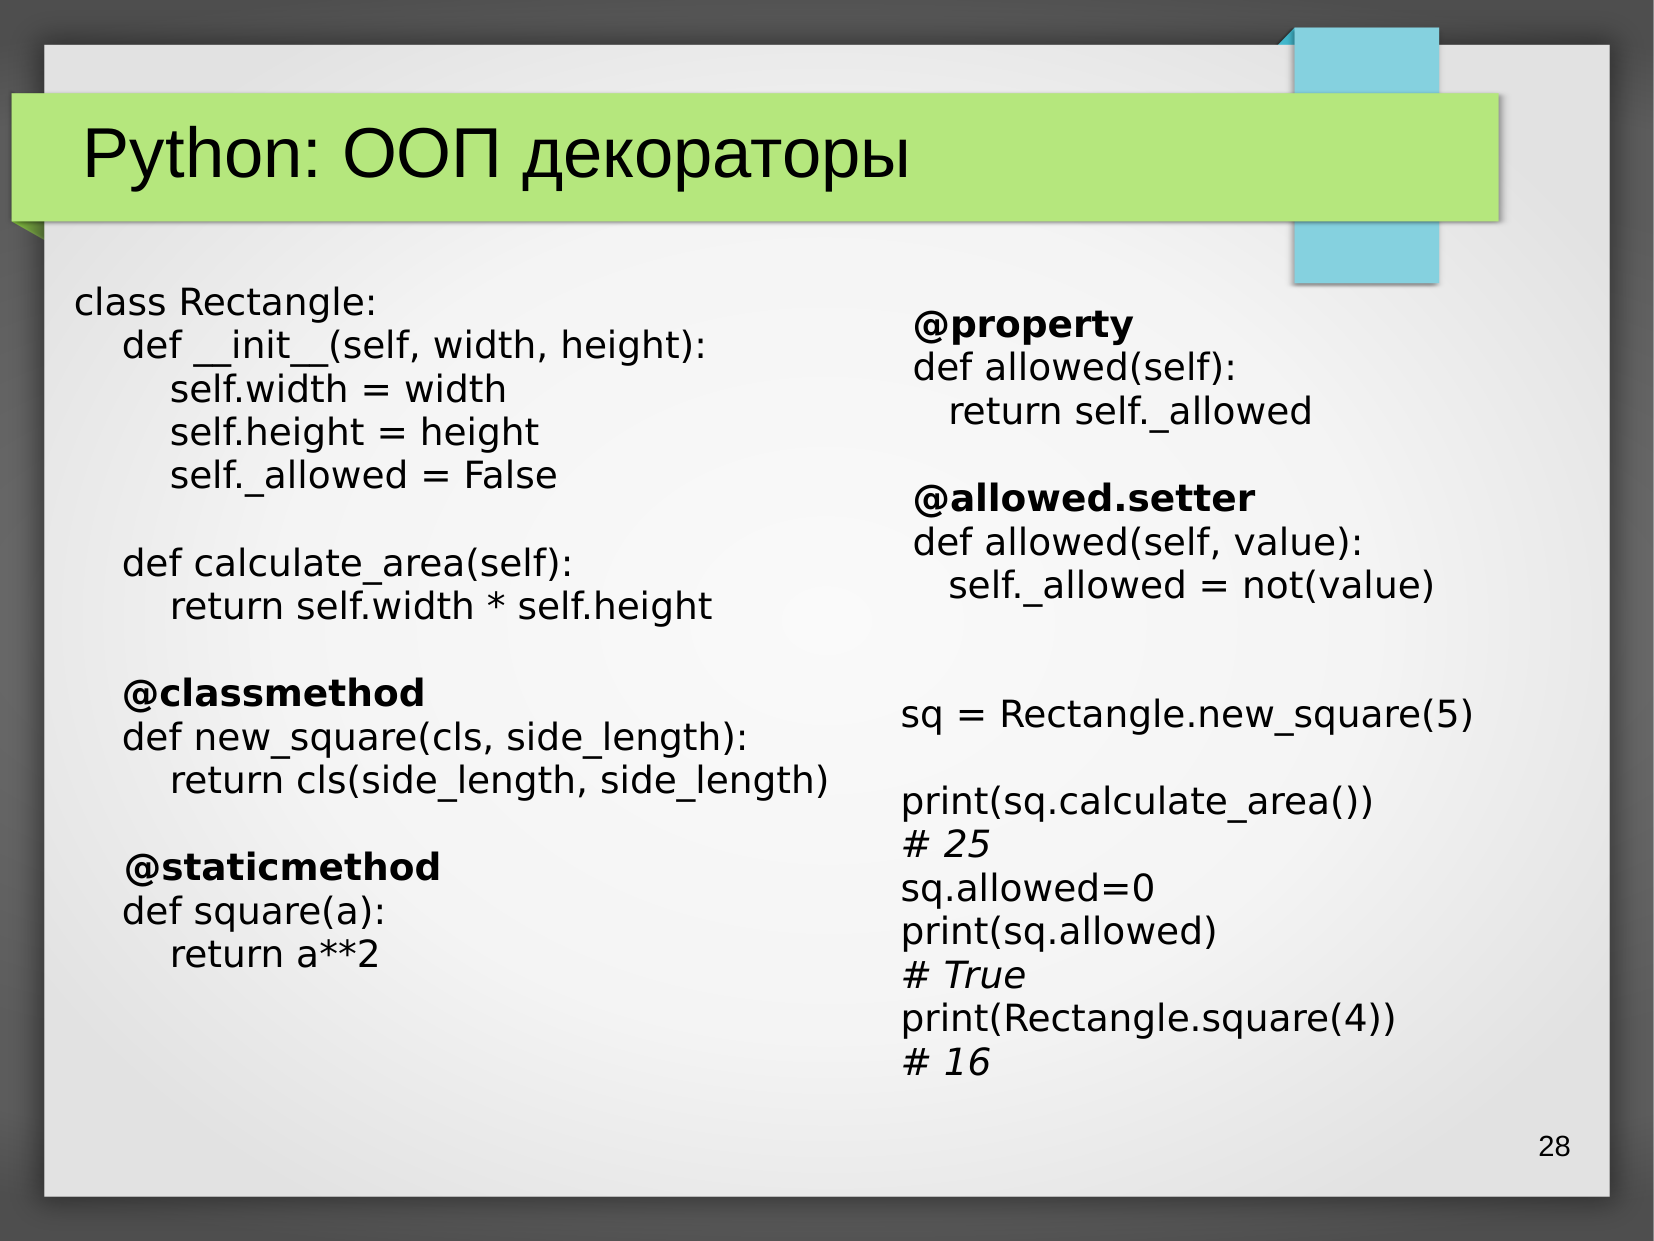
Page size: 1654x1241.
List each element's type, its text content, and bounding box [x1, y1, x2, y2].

title Python: ООП декораторы [82, 49, 1571, 257]
text_box sq = Rectangle.new_square(5) print(sq.calculate_area()) # 25 sq.allowed=0 print(sq.allowed) # True print(Rectangle.square(4)) # 16 [885, 685, 1595, 1110]
picture [0, 0, 1654, 1241]
text_box @property def allowed(self): return self._allowed @allowed.setter def allowed(self, value): self._allowed = not(value) [897, 295, 1524, 638]
text_box class Rectangle: def __init__(self, width, height): self.width = width self.height = height self._allowed = False def calculate_area(self): return self.width * self.height @classmethod def new_square(cls, side_length): return cls(side_length, side_length) @staticmethod def square(a): return a**2 [59, 272, 851, 1107]
